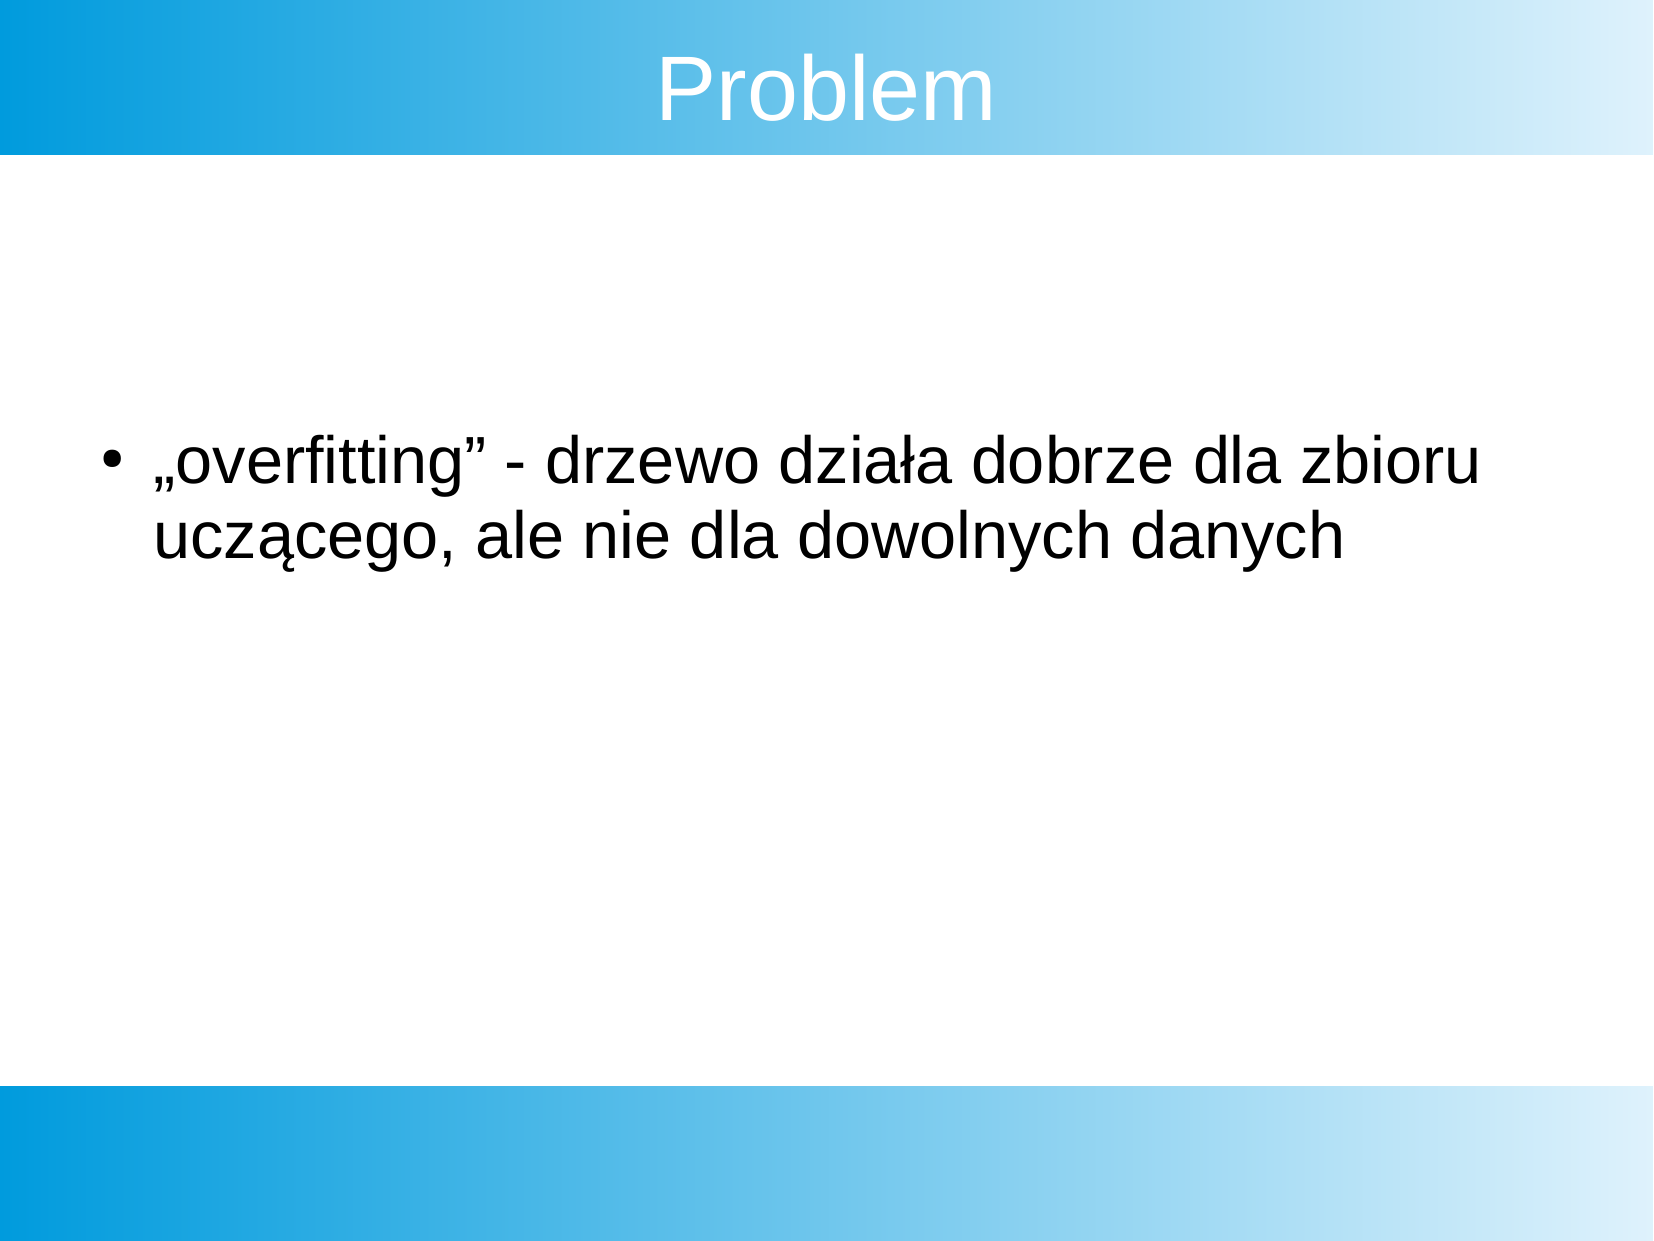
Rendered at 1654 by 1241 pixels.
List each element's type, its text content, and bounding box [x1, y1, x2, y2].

list „overfitting” - drzewo działa dobrze dla zbioru uczącego, ale nie dla dowolnych danych [82, 318, 1571, 1099]
title Problem [82, 23, 1571, 155]
